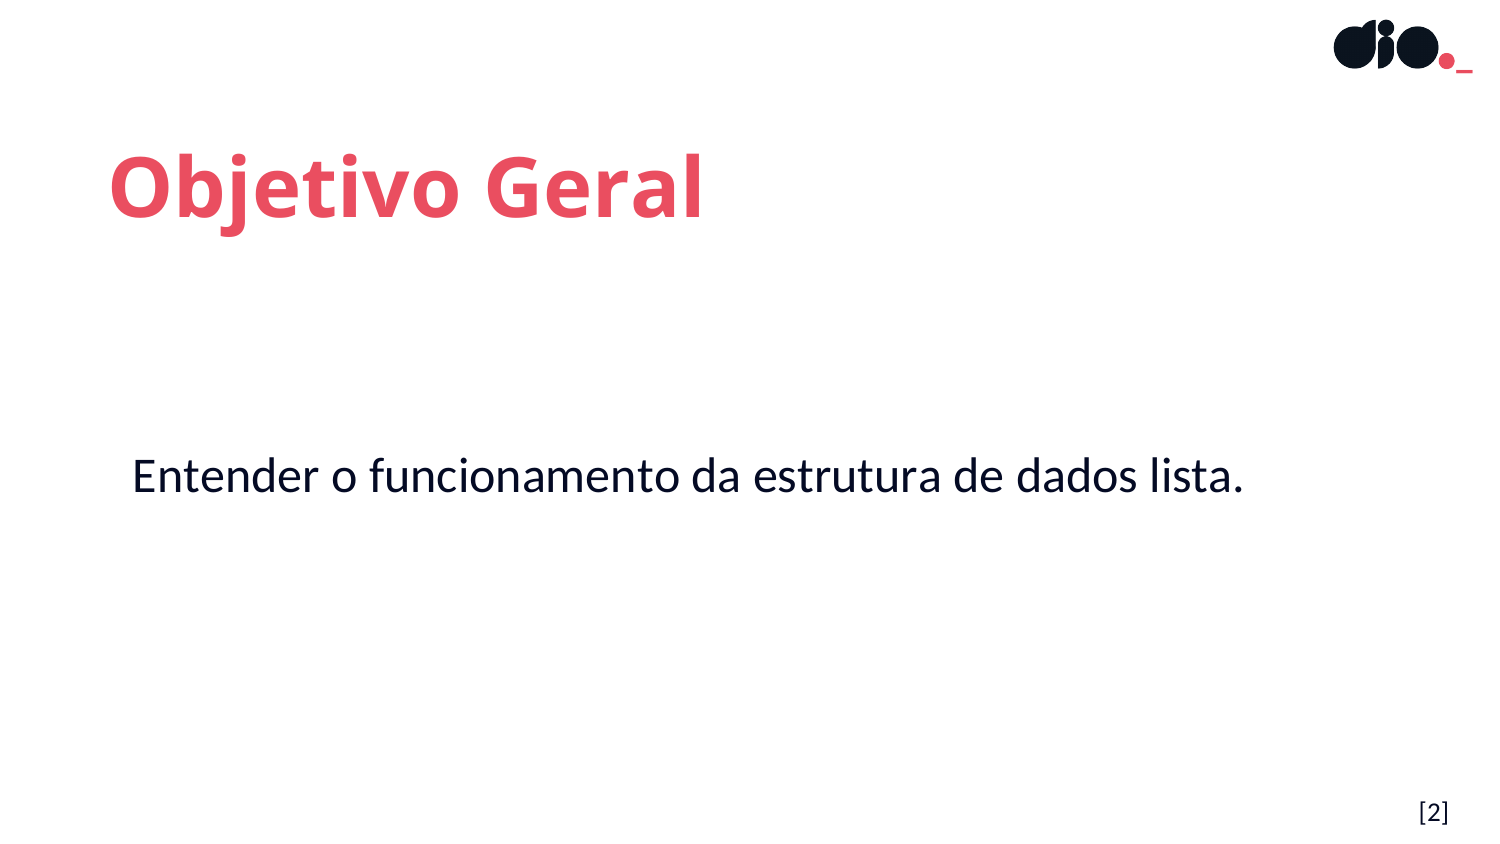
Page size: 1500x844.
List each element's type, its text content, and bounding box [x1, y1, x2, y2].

text_box [] [1403, 779, 1494, 844]
text_box Entender o funcionamento da estrutura de dados lista. [92, 304, 1408, 641]
text_box Objetivo Geral [92, 104, 1408, 243]
